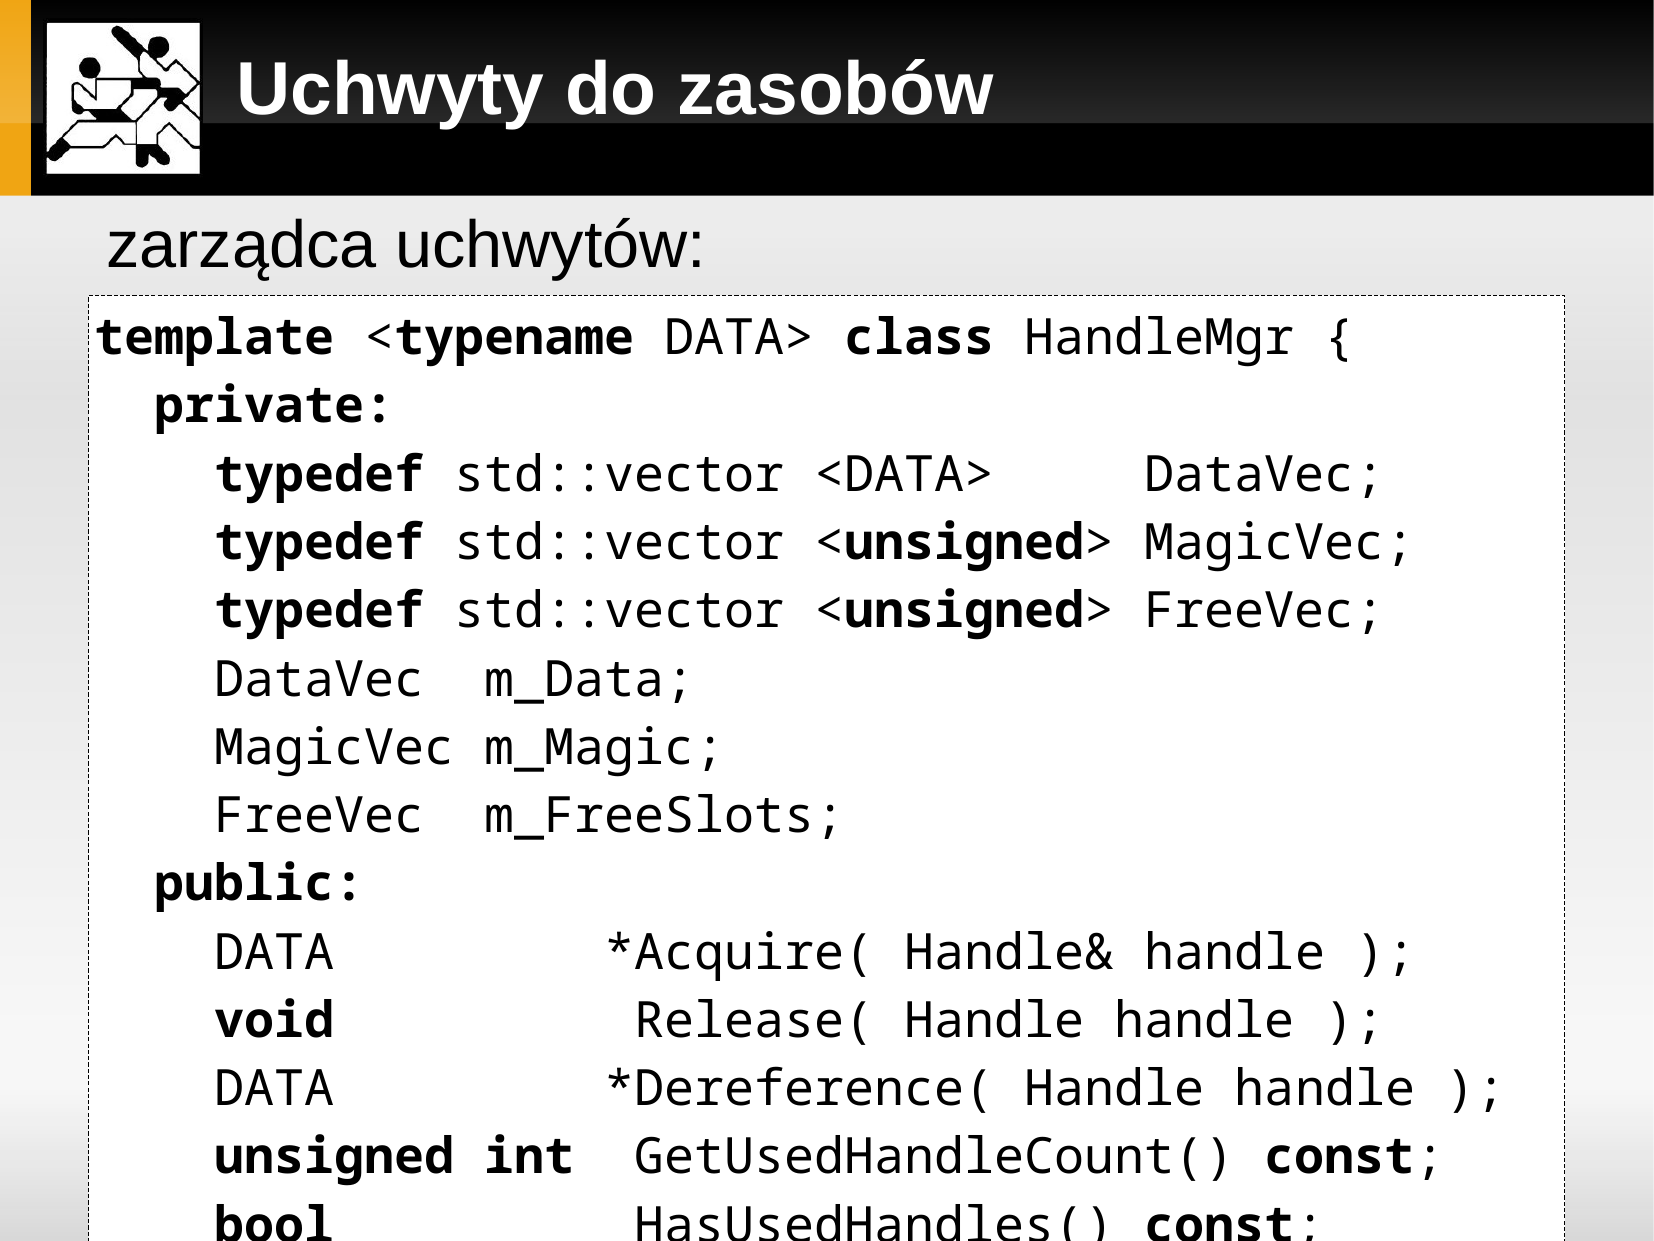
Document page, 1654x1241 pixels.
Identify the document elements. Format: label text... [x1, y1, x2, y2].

picture [0, 0, 1654, 1241]
text_box template <typename DATA> class HandleMgr { private: typedef std::vector <DATA> DataVec; typedef std::vector <unsigned> MagicVec; typedef std::vector <unsigned> FreeVec; DataVec m_Data; MagicVec m_Magic; FreeVec m_FreeSlots; public: DATA *Acquire( Handle& handle ); void Release( Handle handle ); DATA *Dereference( Handle handle ); unsigned int GetUsedHandleCount() const; bool HasUsedHandles() const; }; [88, 295, 1565, 1189]
list zarządca uchwytów: [88, 206, 1577, 301]
title Uchwyty do zasobów [236, 0, 1595, 178]
